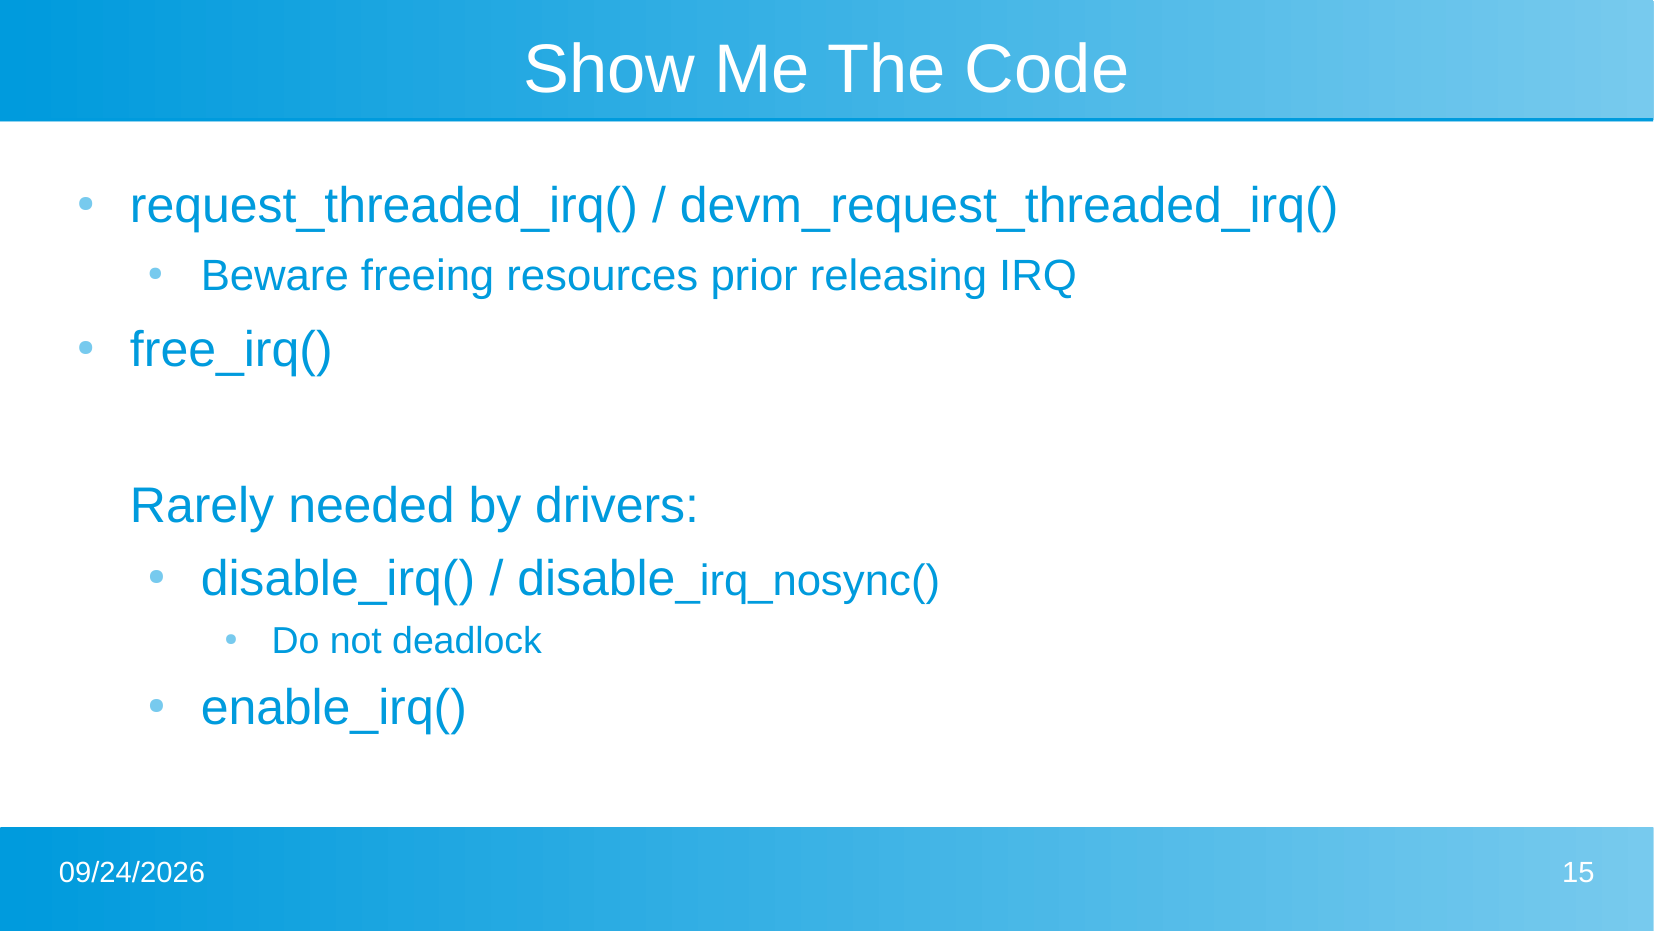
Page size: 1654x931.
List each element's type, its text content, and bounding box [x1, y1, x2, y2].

list request_threaded_irq() / devm_request_threaded_irq() Beware freeing resources prior releasing IRQ free_irq() Rarely needed by drivers: disable_irq() / disable_irq_nosync() Do not deadlock enable_irq() [59, 177, 1595, 768]
title Show Me The Code [59, 29, 1595, 108]
